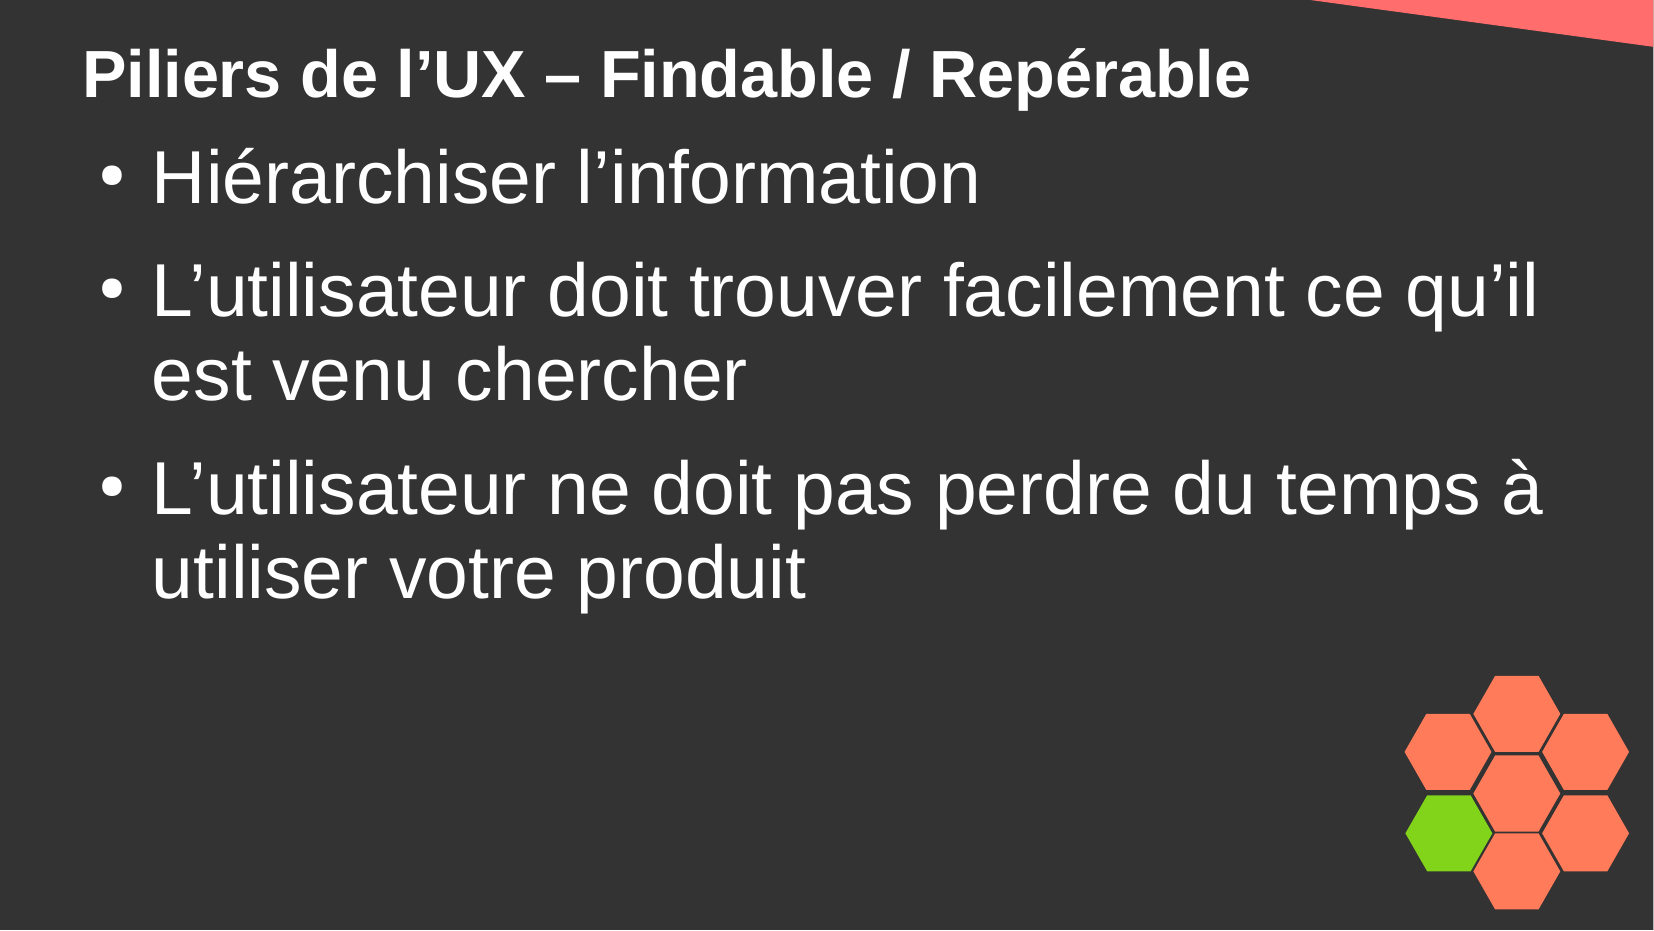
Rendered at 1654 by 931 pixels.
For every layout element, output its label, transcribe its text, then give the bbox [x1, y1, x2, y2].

title Piliers de l’UX – Findable / Repérable [82, 37, 1571, 114]
text_box [1405, 795, 1561, 910]
text_box [1404, 713, 1492, 790]
text_box [1310, 0, 1654, 47]
list Hiérarchiser l’information L’utilisateur doit trouver facilement ce qu’il est venu chercher L’utilisateur ne doit pas perdre du temps à utiliser votre produit [80, 135, 1620, 827]
text_box [1473, 675, 1561, 752]
text_box [1542, 713, 1630, 790]
text_box [1473, 755, 1561, 832]
text_box [1542, 795, 1630, 872]
